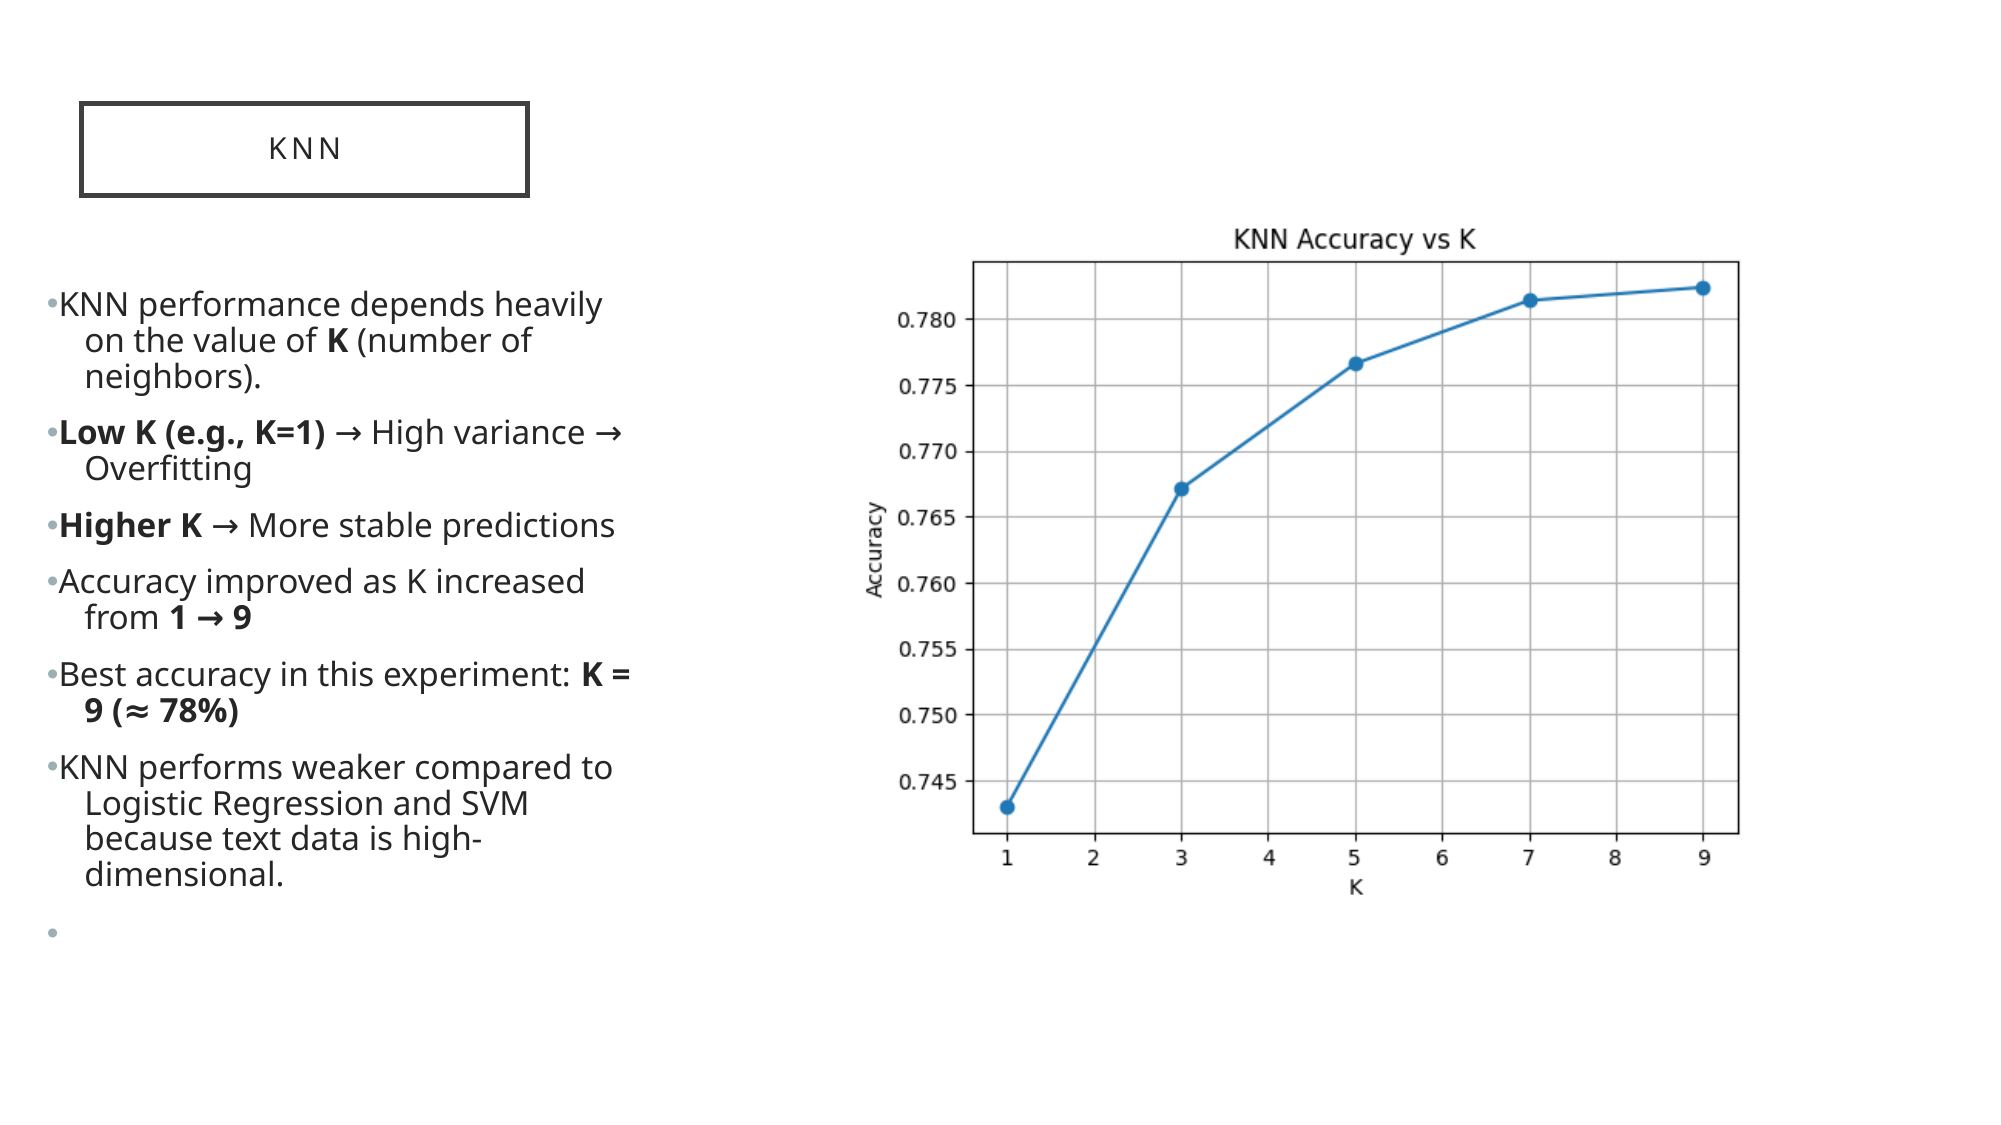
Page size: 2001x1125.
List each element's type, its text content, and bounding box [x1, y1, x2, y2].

text_box [764, 185, 1840, 941]
title KNN [81, 103, 528, 196]
picture [851, 212, 1752, 915]
text_box KNN performance depends heavily on the value of K (number of neighbors). Low K (e.g., K=1) → High variance → Overfitting Higher K → More stable predictions Accuracy improved as K increased from 1 → 9 Best accuracy in this experiment: K = 9 (≈ 78%) KNN performs weaker compared to Logistic Regression and SVM because text data is high-dimensional. [32, 280, 649, 914]
